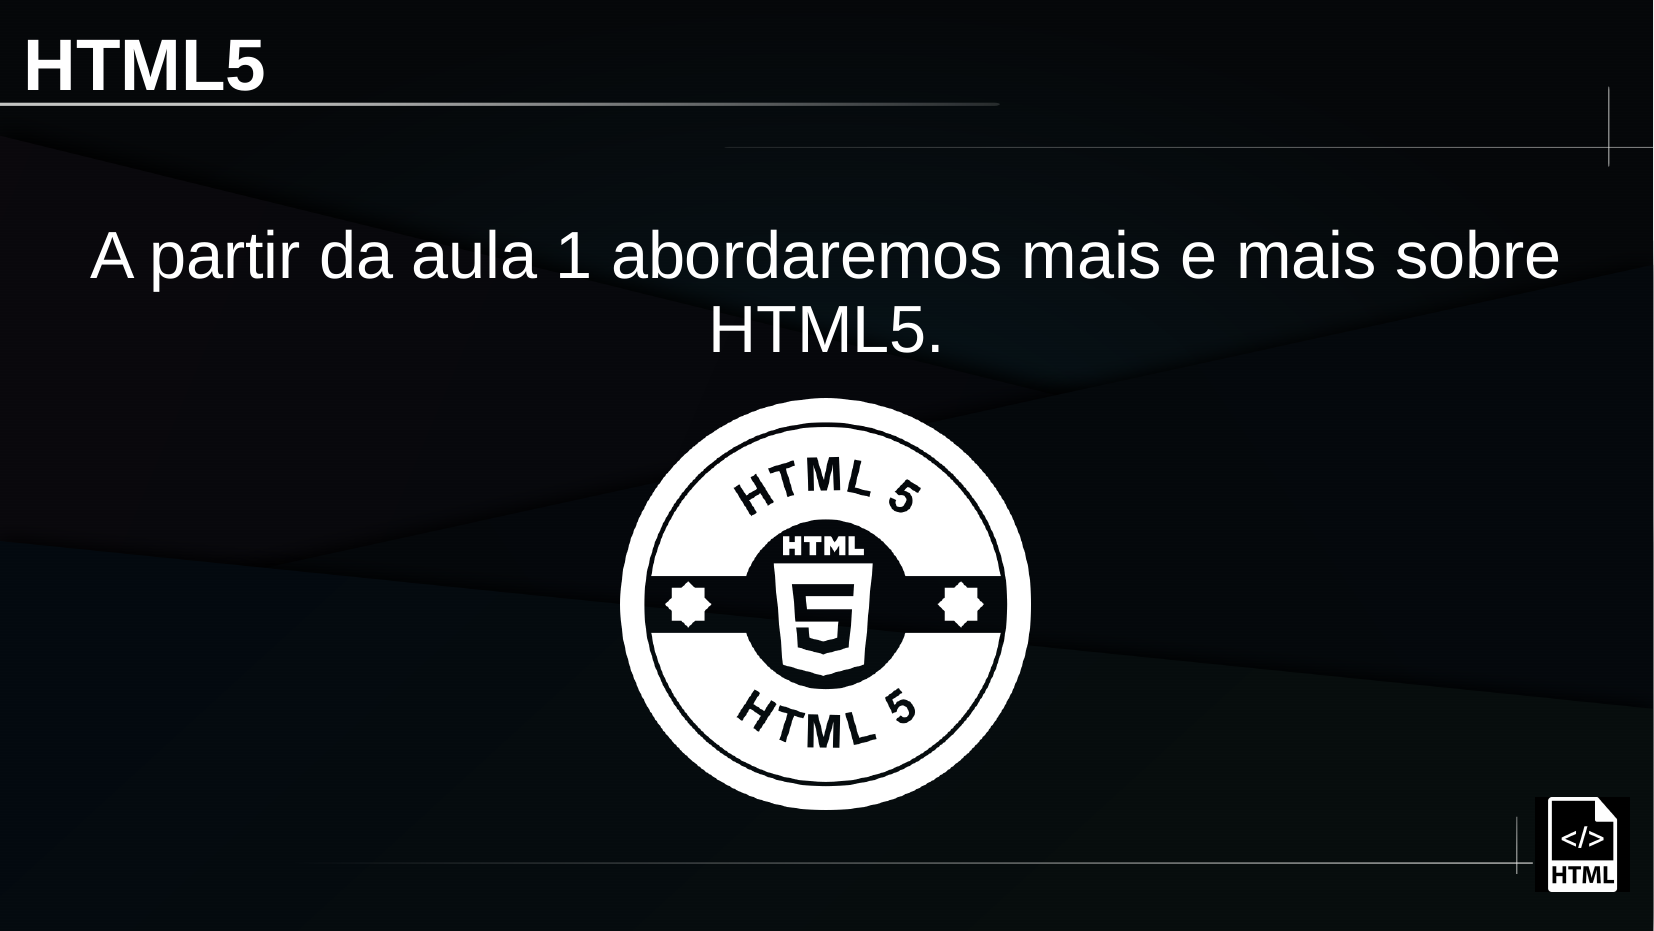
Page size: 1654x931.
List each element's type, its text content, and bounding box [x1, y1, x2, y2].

picture [0, 0, 1654, 931]
list A partir da aula 1 abordaremos mais e mais sobre HTML5. [82, 217, 1571, 758]
title HTML5 [23, 11, 1589, 119]
